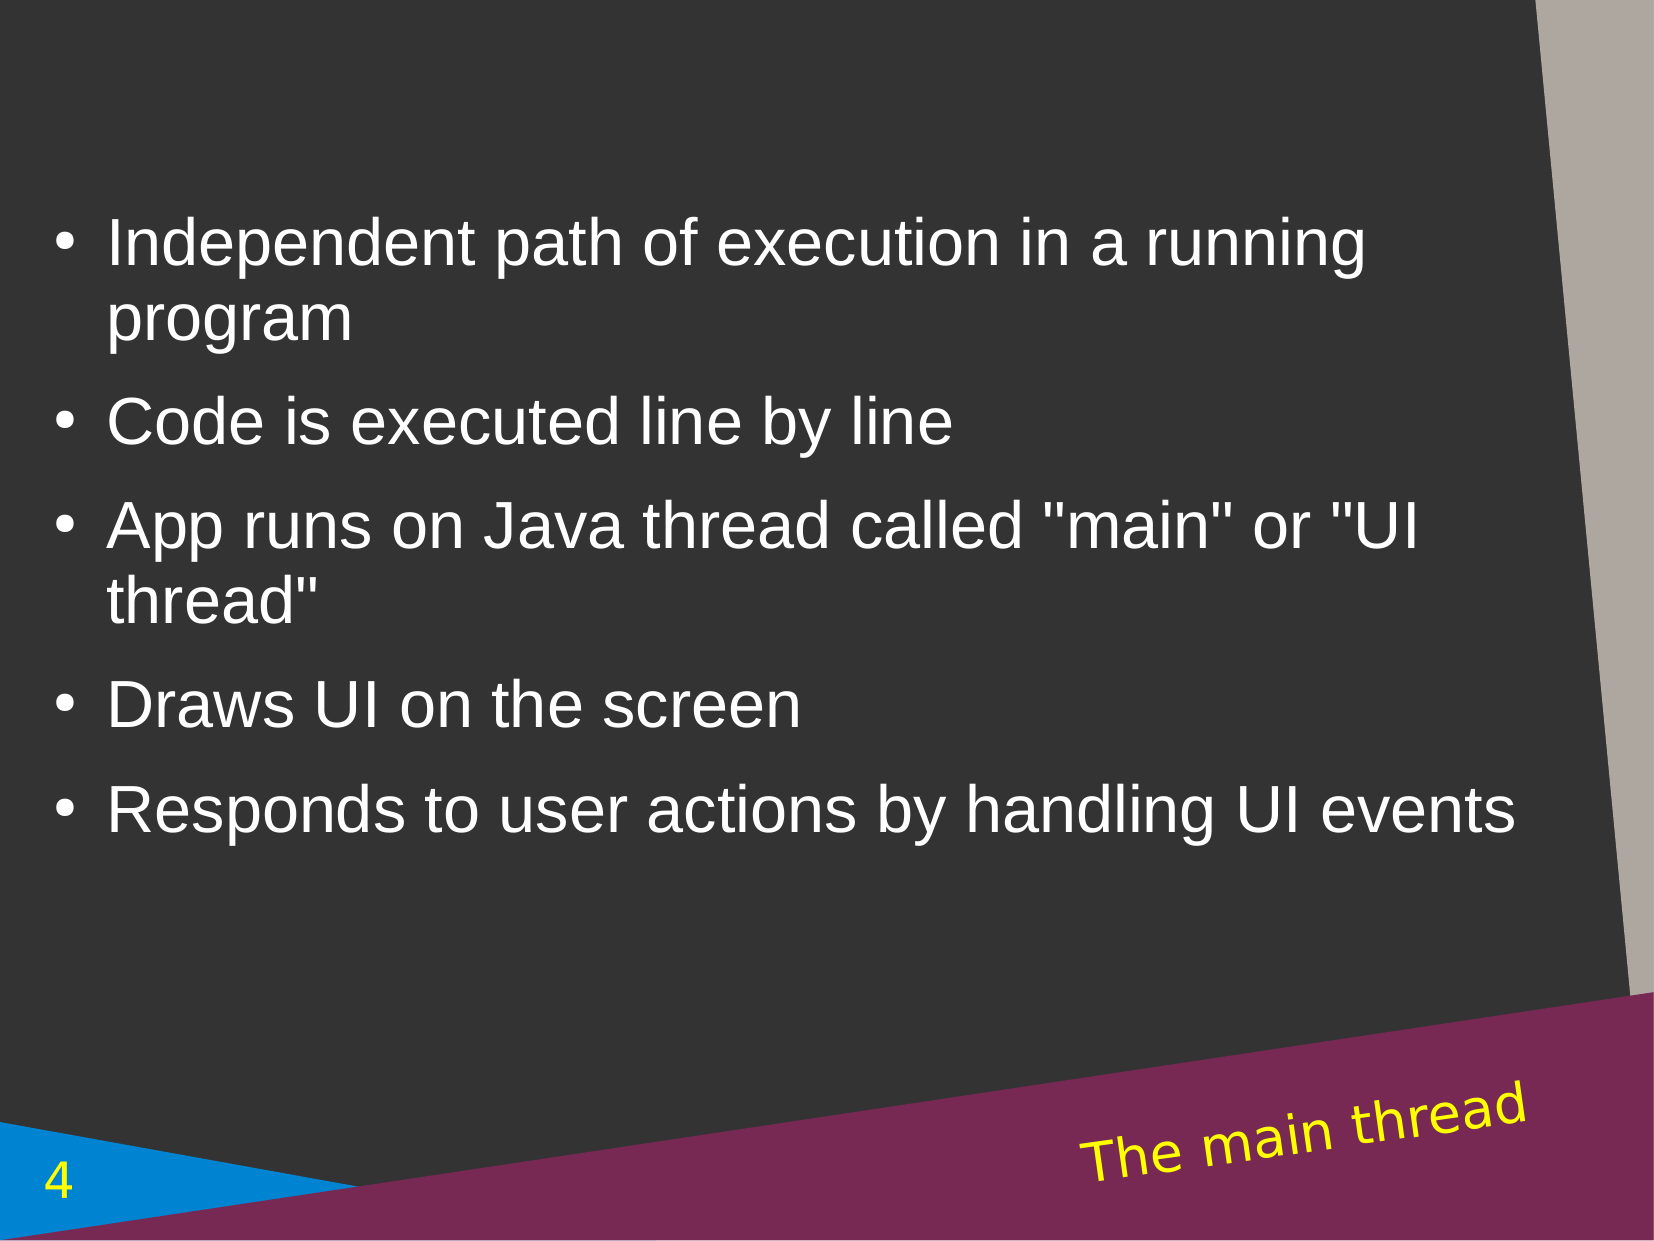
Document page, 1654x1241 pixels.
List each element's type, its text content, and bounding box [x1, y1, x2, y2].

title The main thread [956, 995, 1654, 1241]
list Independent path of execution in a running program Code is executed line by line App runs on Java thread called "main" or "UI thread" Draws UI on the screen Responds to user actions by handling UI events [35, 59, 1524, 993]
